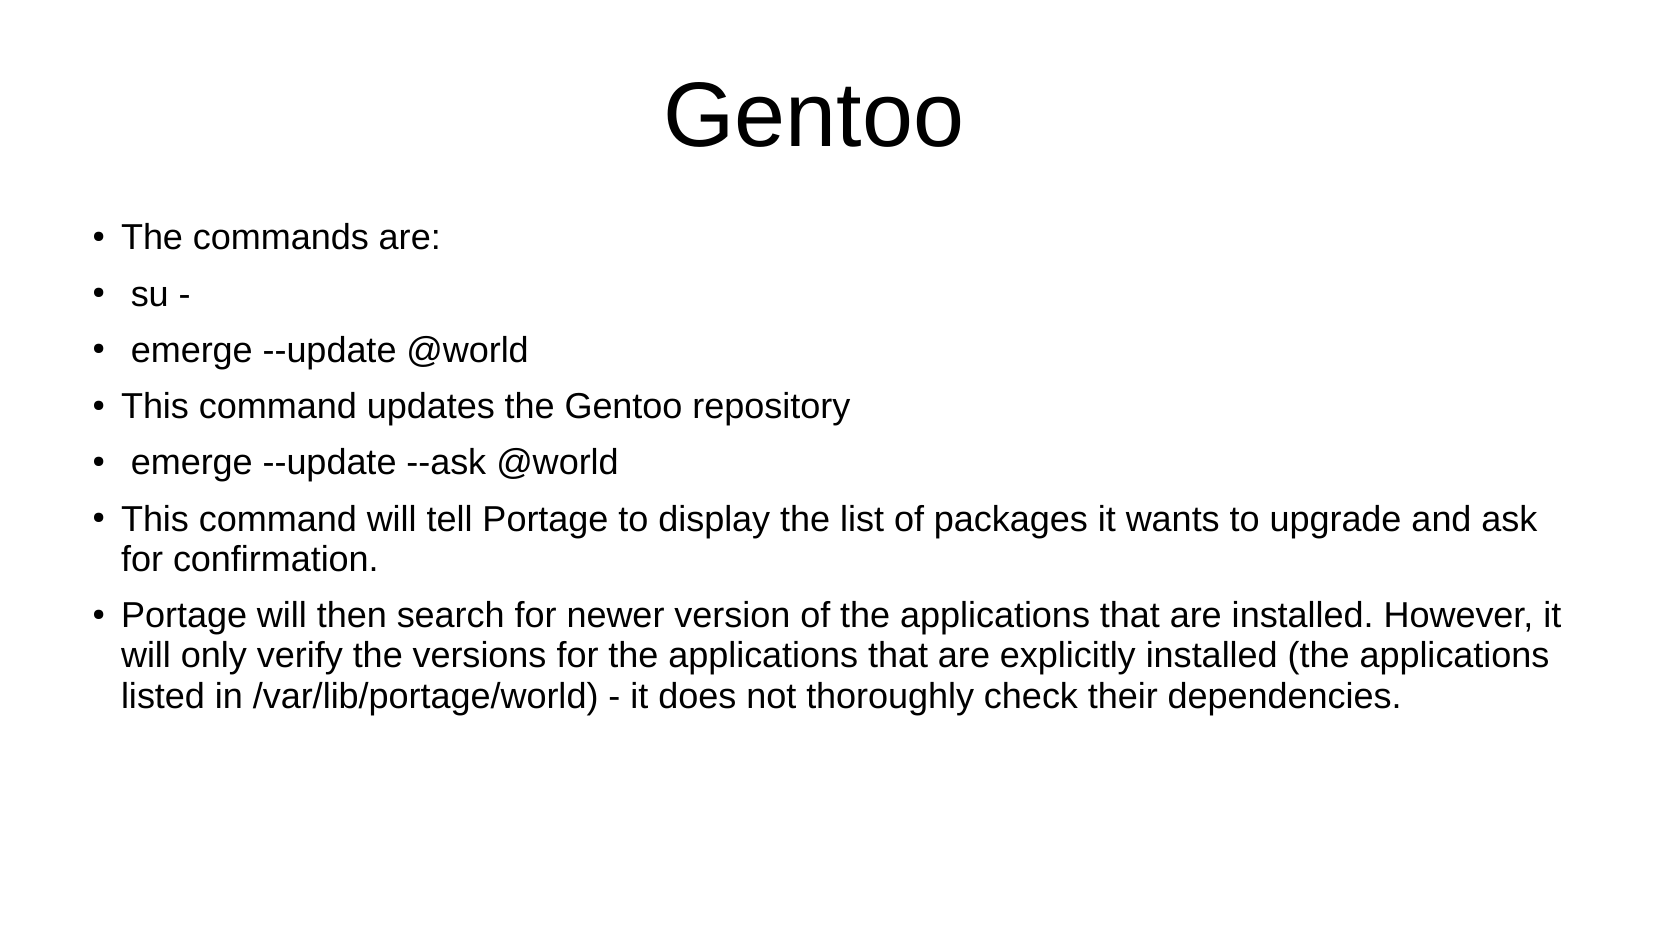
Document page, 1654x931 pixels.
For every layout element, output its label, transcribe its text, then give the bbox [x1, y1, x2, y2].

list The commands are: su - emerge --update @world This command updates the Gentoo repository emerge --update --ask @world This command will tell Portage to display the list of packages it wants to upgrade and ask for confirmation. Portage will then search for newer version of the applications that are installed. However, it will only verify the versions for the applications that are explicitly installed (the applications listed in /var/lib/portage/world) - it does not thoroughly check their dependencies. [82, 217, 1571, 758]
title Gentoo [82, 37, 1571, 193]
